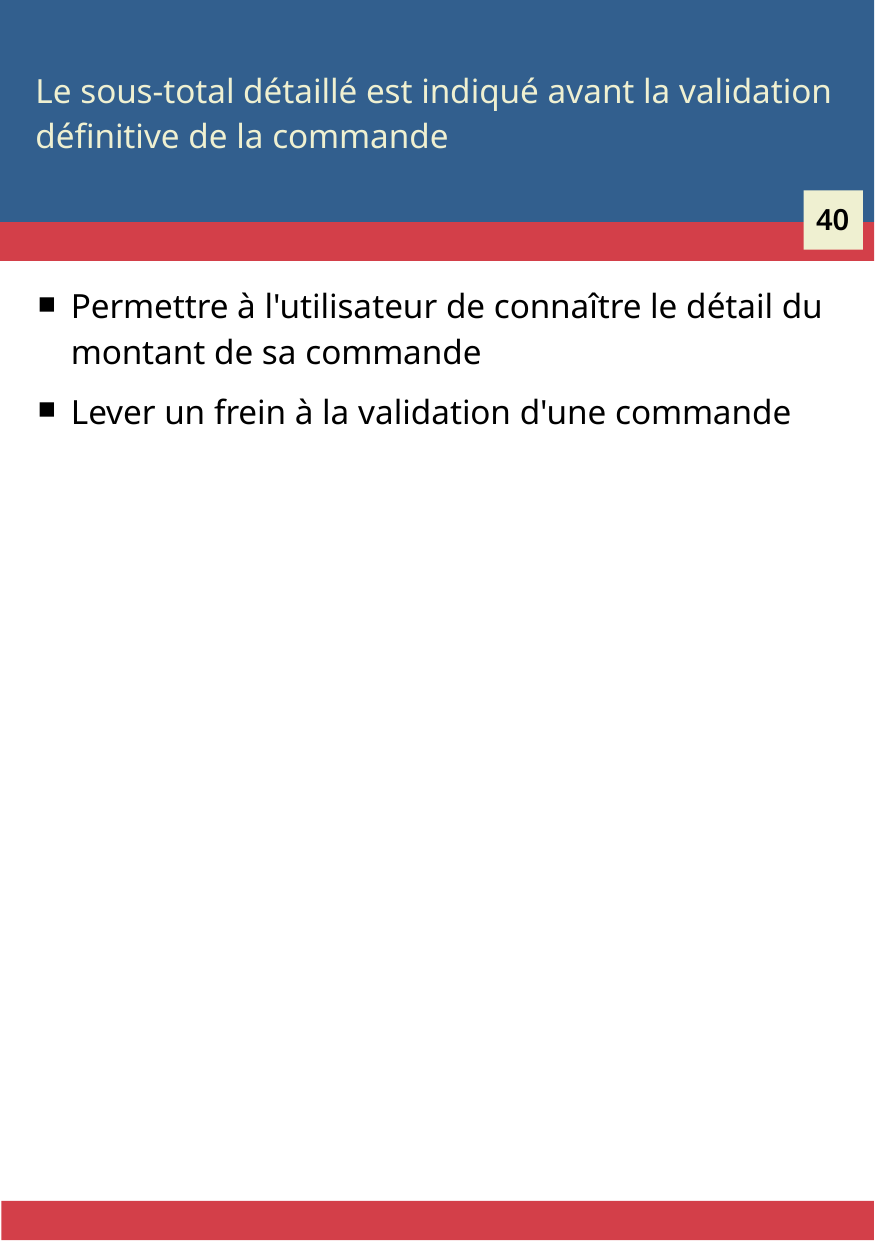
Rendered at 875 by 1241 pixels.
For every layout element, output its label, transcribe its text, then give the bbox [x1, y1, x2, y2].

title Le sous-total détaillé est indiqué avant la validation définitive de la commande [35, 13, 839, 213]
text_box 40 [803, 188, 863, 249]
list Permettre à l'utilisateur de connaître le détail du montant de sa commande Lever un frein à la validation d'une commande [23, 283, 839, 1111]
